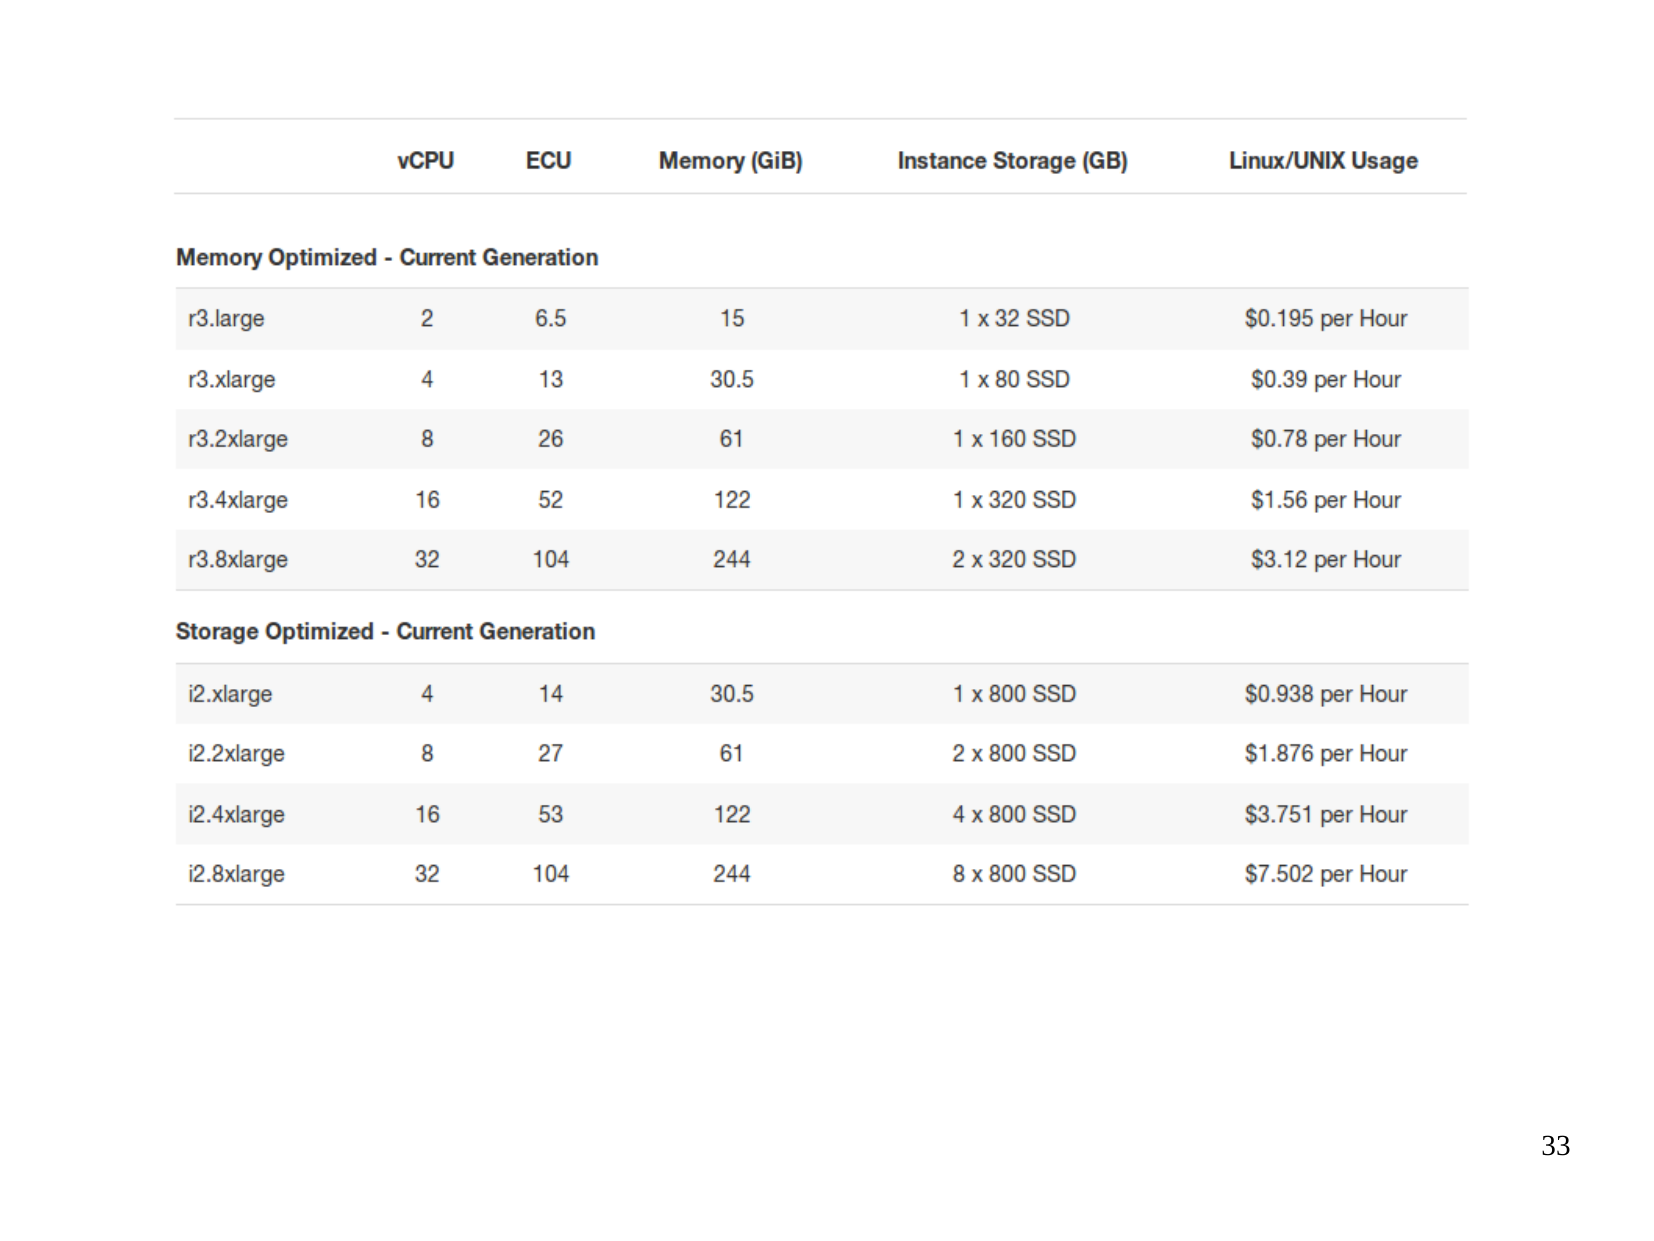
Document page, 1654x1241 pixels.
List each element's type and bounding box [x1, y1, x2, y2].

picture [170, 239, 1480, 926]
picture [165, 104, 1489, 204]
